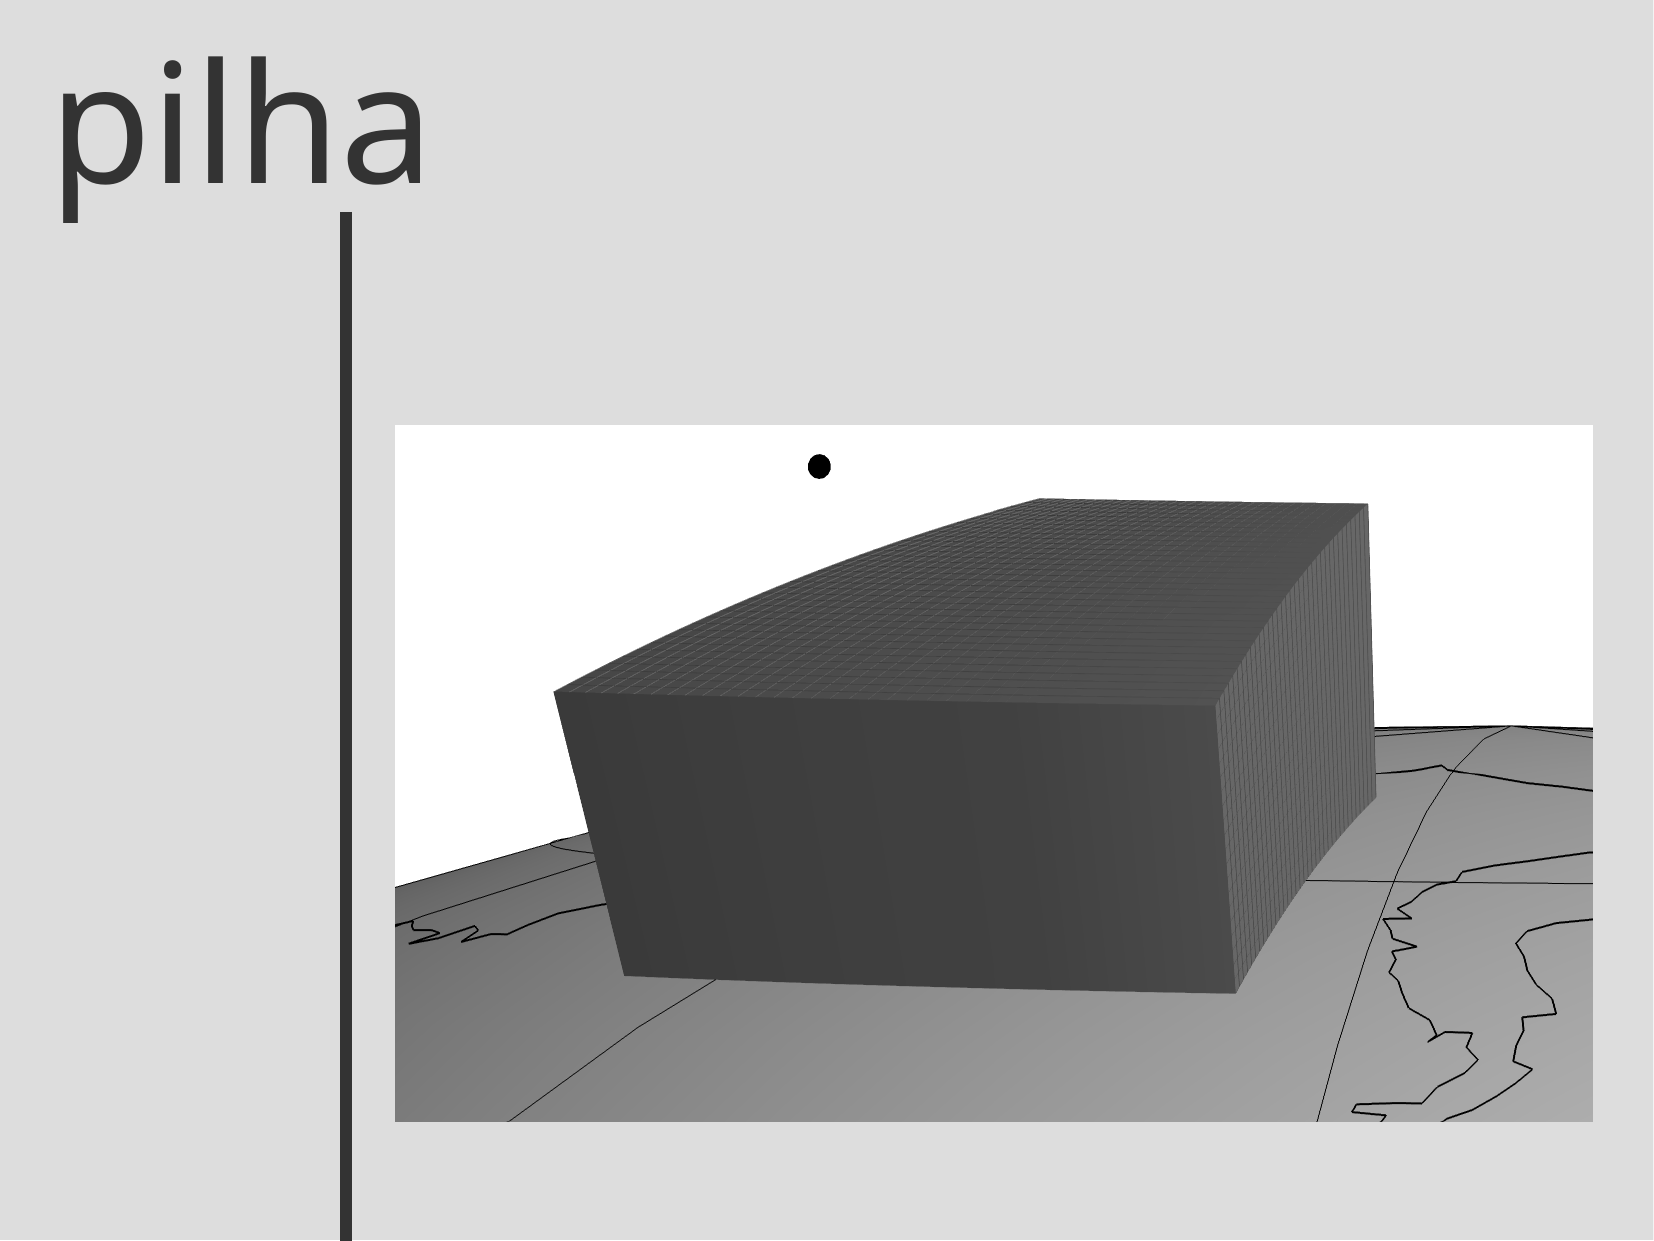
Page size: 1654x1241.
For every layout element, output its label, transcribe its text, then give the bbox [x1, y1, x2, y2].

text_box pilha [34, 0, 323, 207]
picture [395, 425, 1593, 1123]
